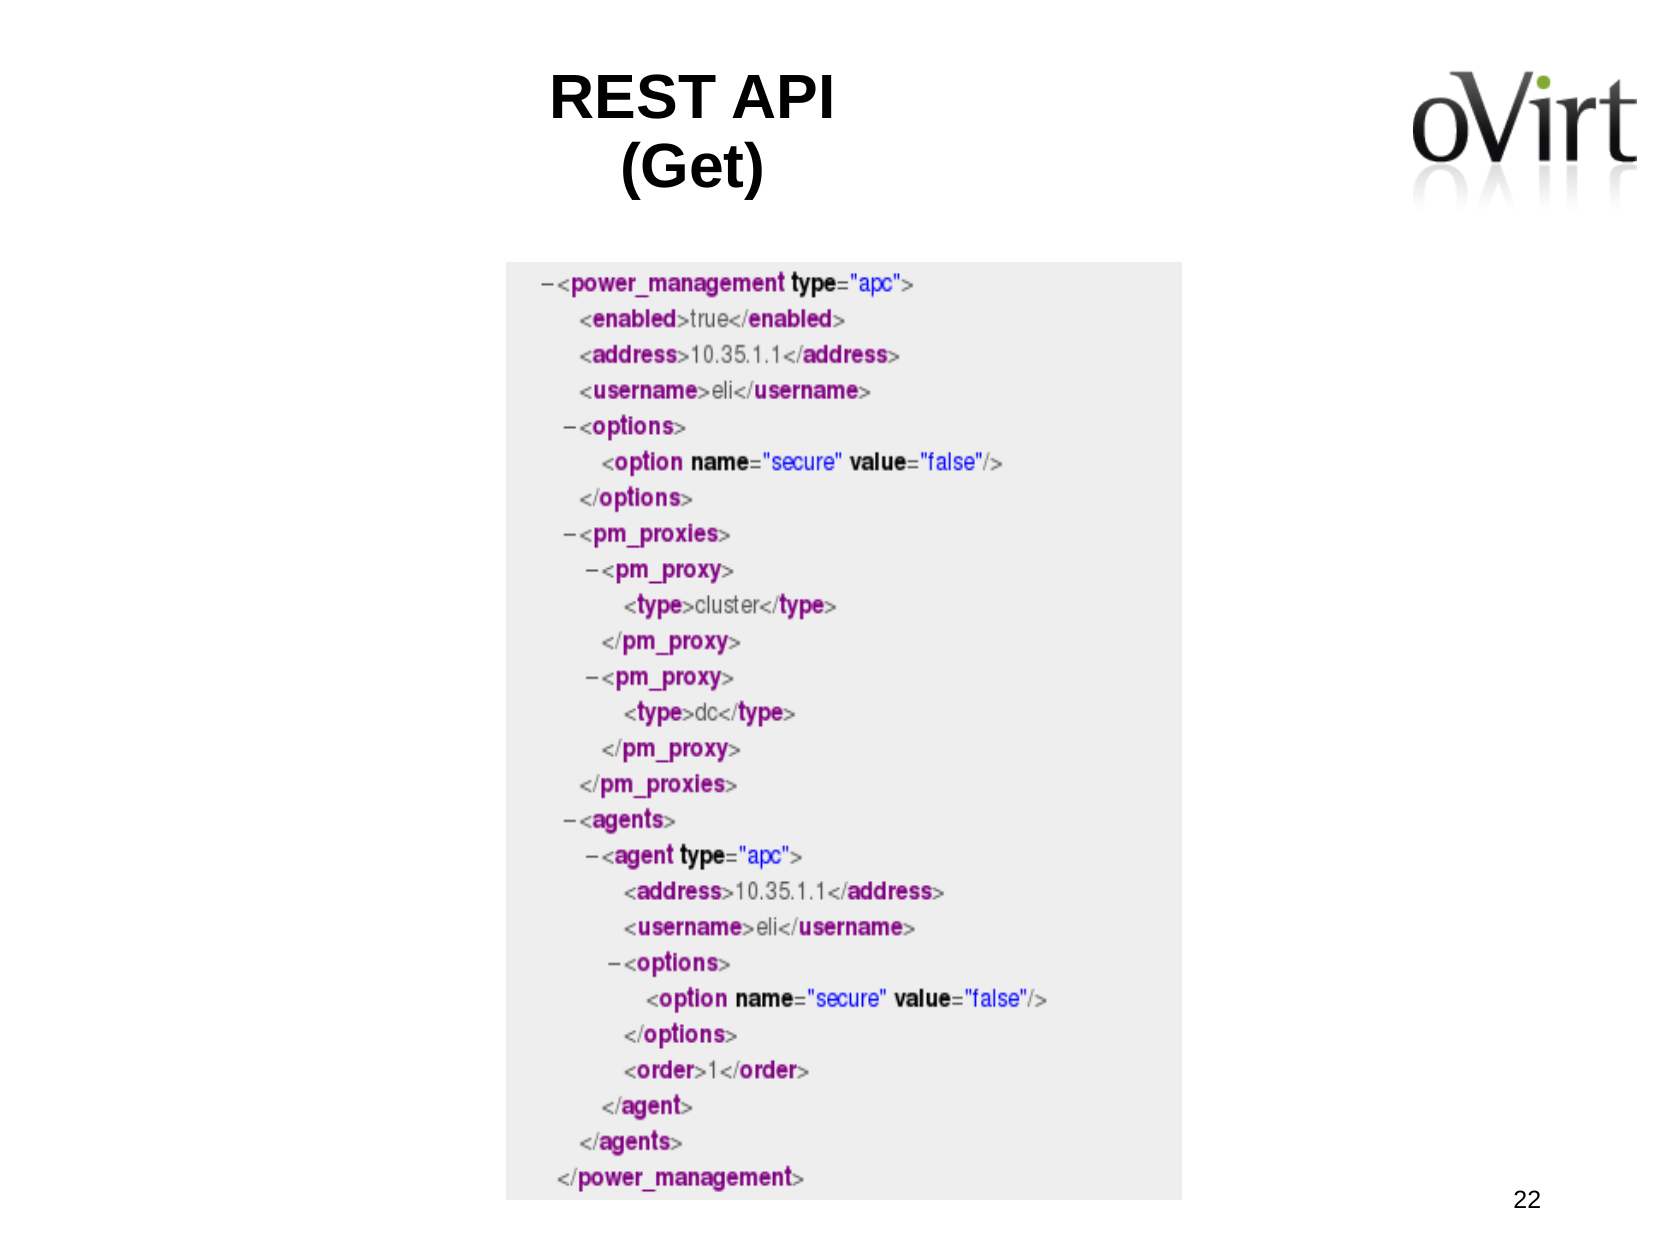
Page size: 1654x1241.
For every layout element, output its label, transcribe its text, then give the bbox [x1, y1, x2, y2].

picture [1413, 63, 1637, 212]
picture [506, 262, 1182, 1201]
title REST API (Get) [82, 37, 1303, 226]
